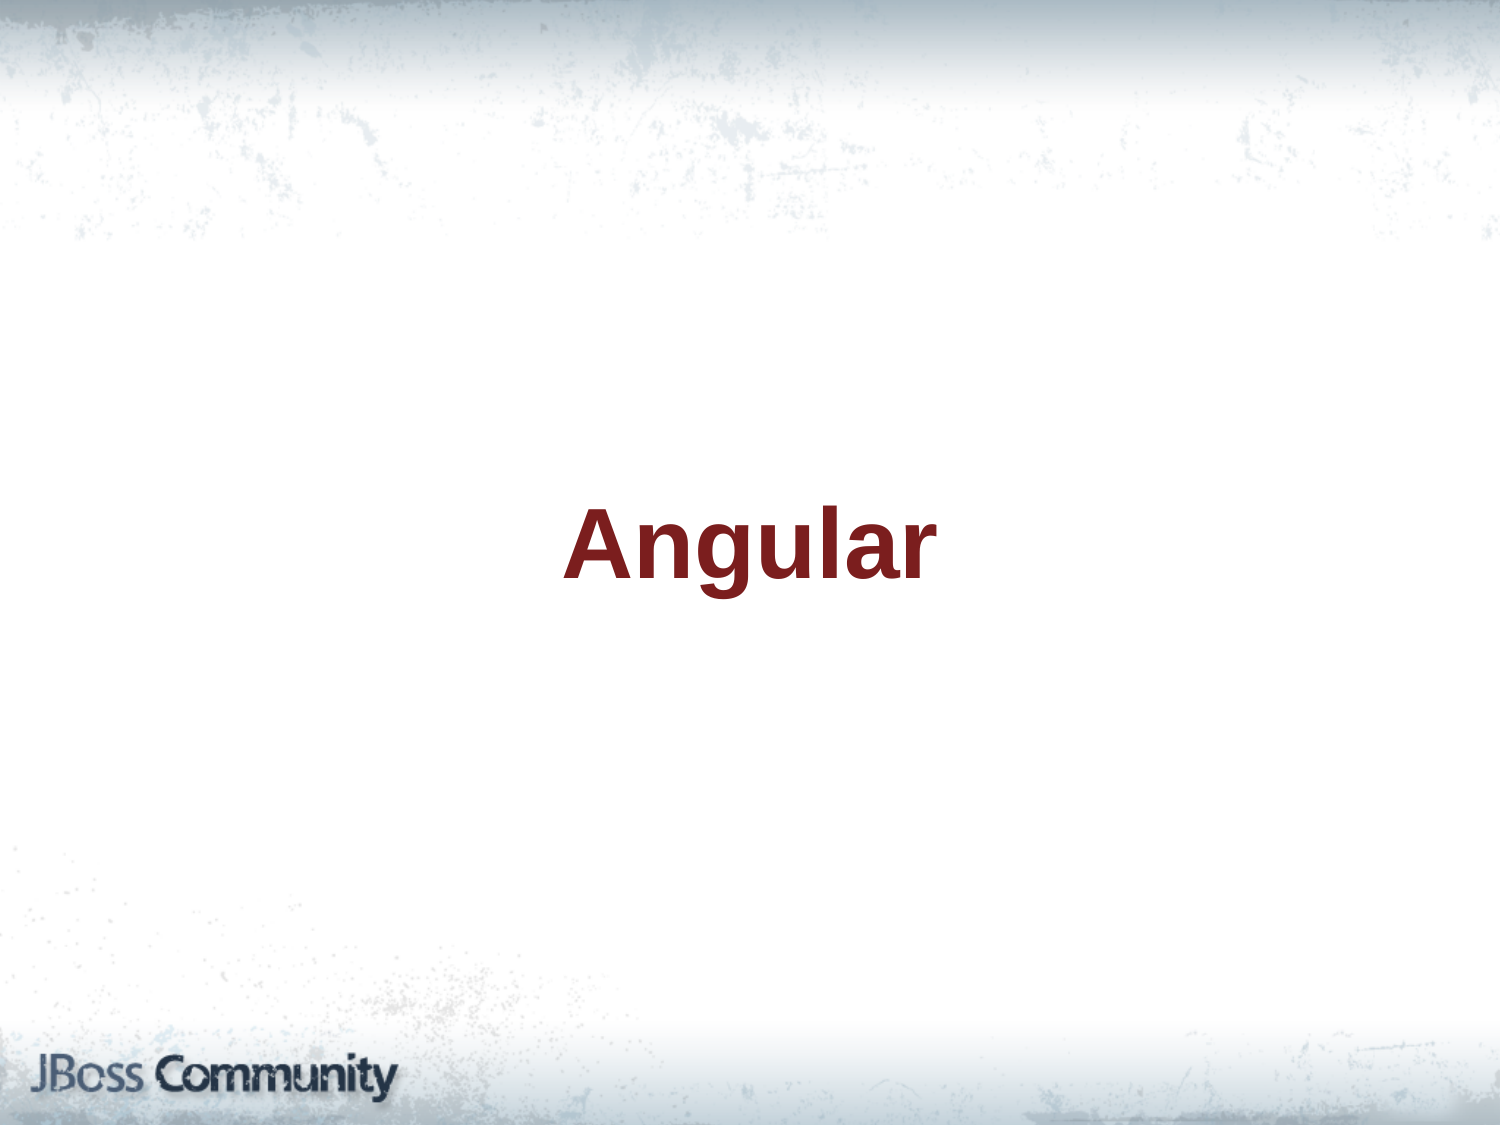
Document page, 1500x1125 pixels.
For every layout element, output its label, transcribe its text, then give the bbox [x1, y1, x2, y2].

subtitle Angular [112, 76, 1388, 1001]
picture [0, 0, 1500, 1125]
